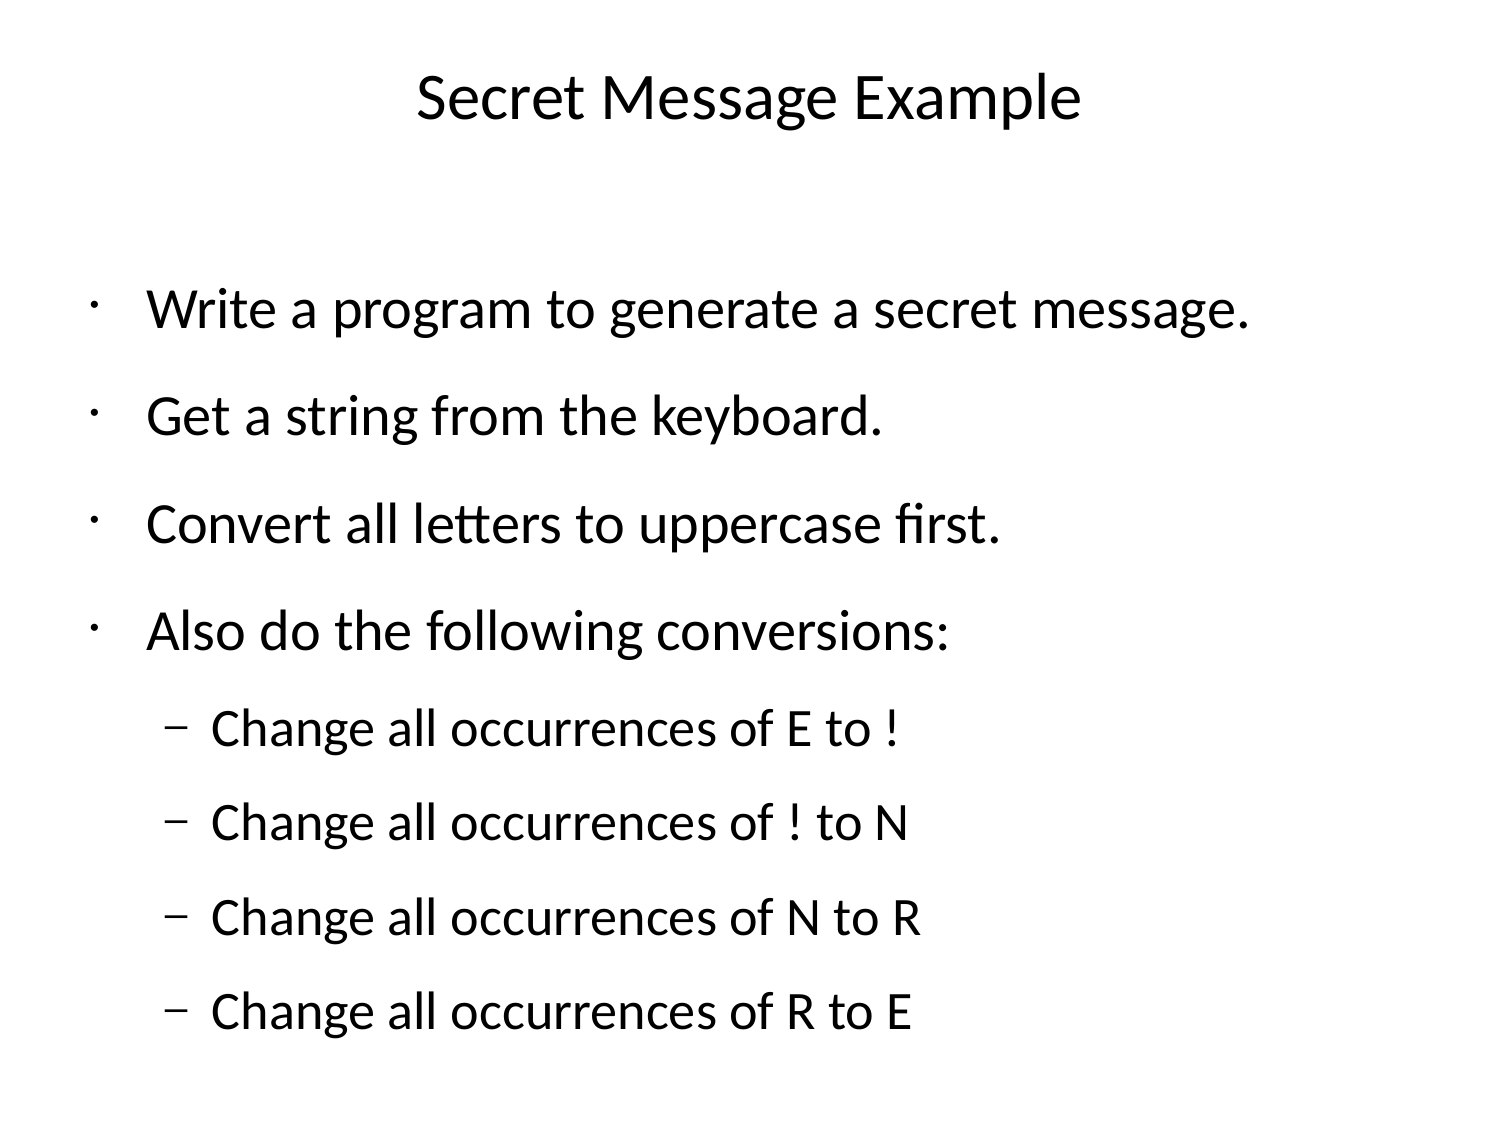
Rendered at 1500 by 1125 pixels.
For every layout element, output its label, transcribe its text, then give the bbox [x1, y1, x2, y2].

list Write a program to generate a secret message. Get a string from the keyboard. Convert all letters to uppercase first. Also do the following conversions: Change all occurrences of E to ! Change all occurrences of ! to N Change all occurrences of N to R Change all occurrences of R to E [75, 262, 1425, 1005]
title Secret Message Example [75, 45, 1425, 233]
